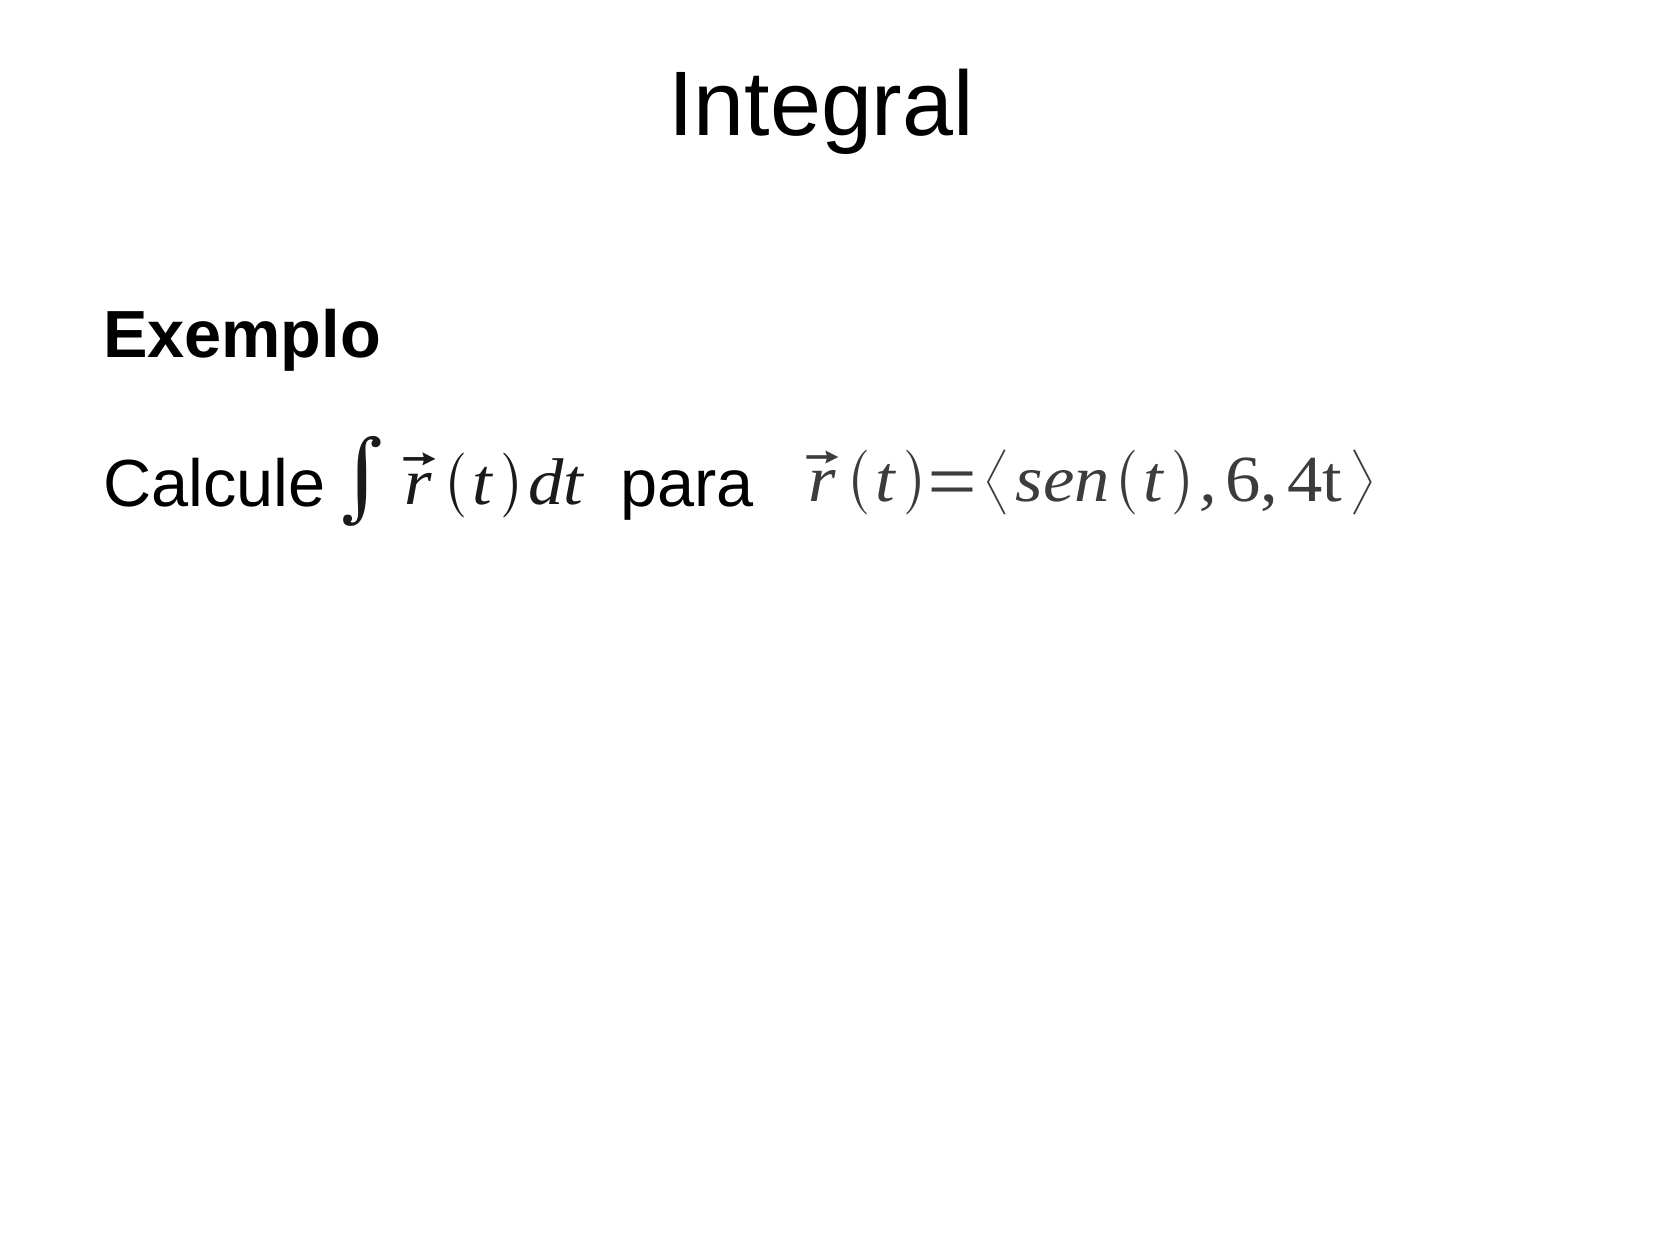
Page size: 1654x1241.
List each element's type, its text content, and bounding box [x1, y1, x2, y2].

text_box Exemplo Calcule para [88, 289, 1595, 529]
title Integral [77, 7, 1566, 200]
